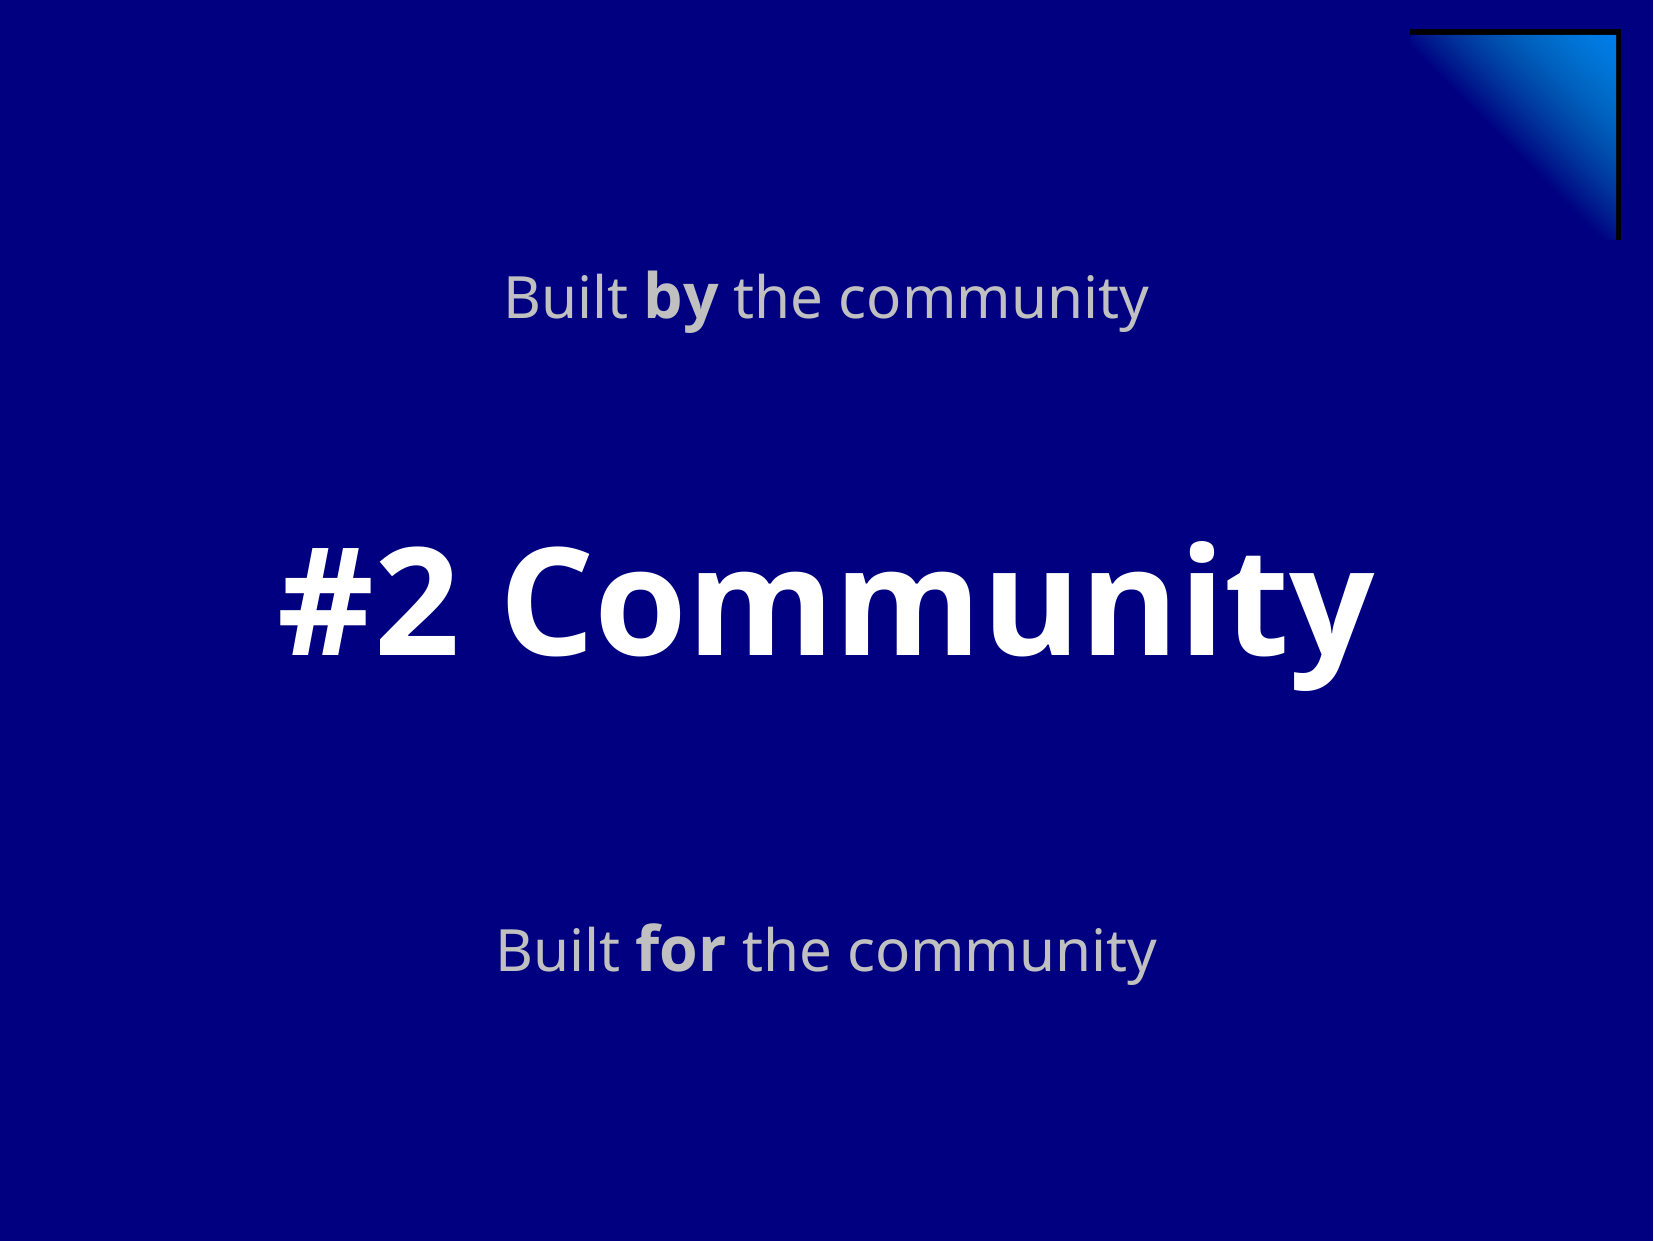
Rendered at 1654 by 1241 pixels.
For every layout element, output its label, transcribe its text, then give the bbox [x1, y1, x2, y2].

subtitle Built by the community #2 Community Built for the community [82, 90, 1571, 1151]
picture [1410, 29, 1621, 241]
